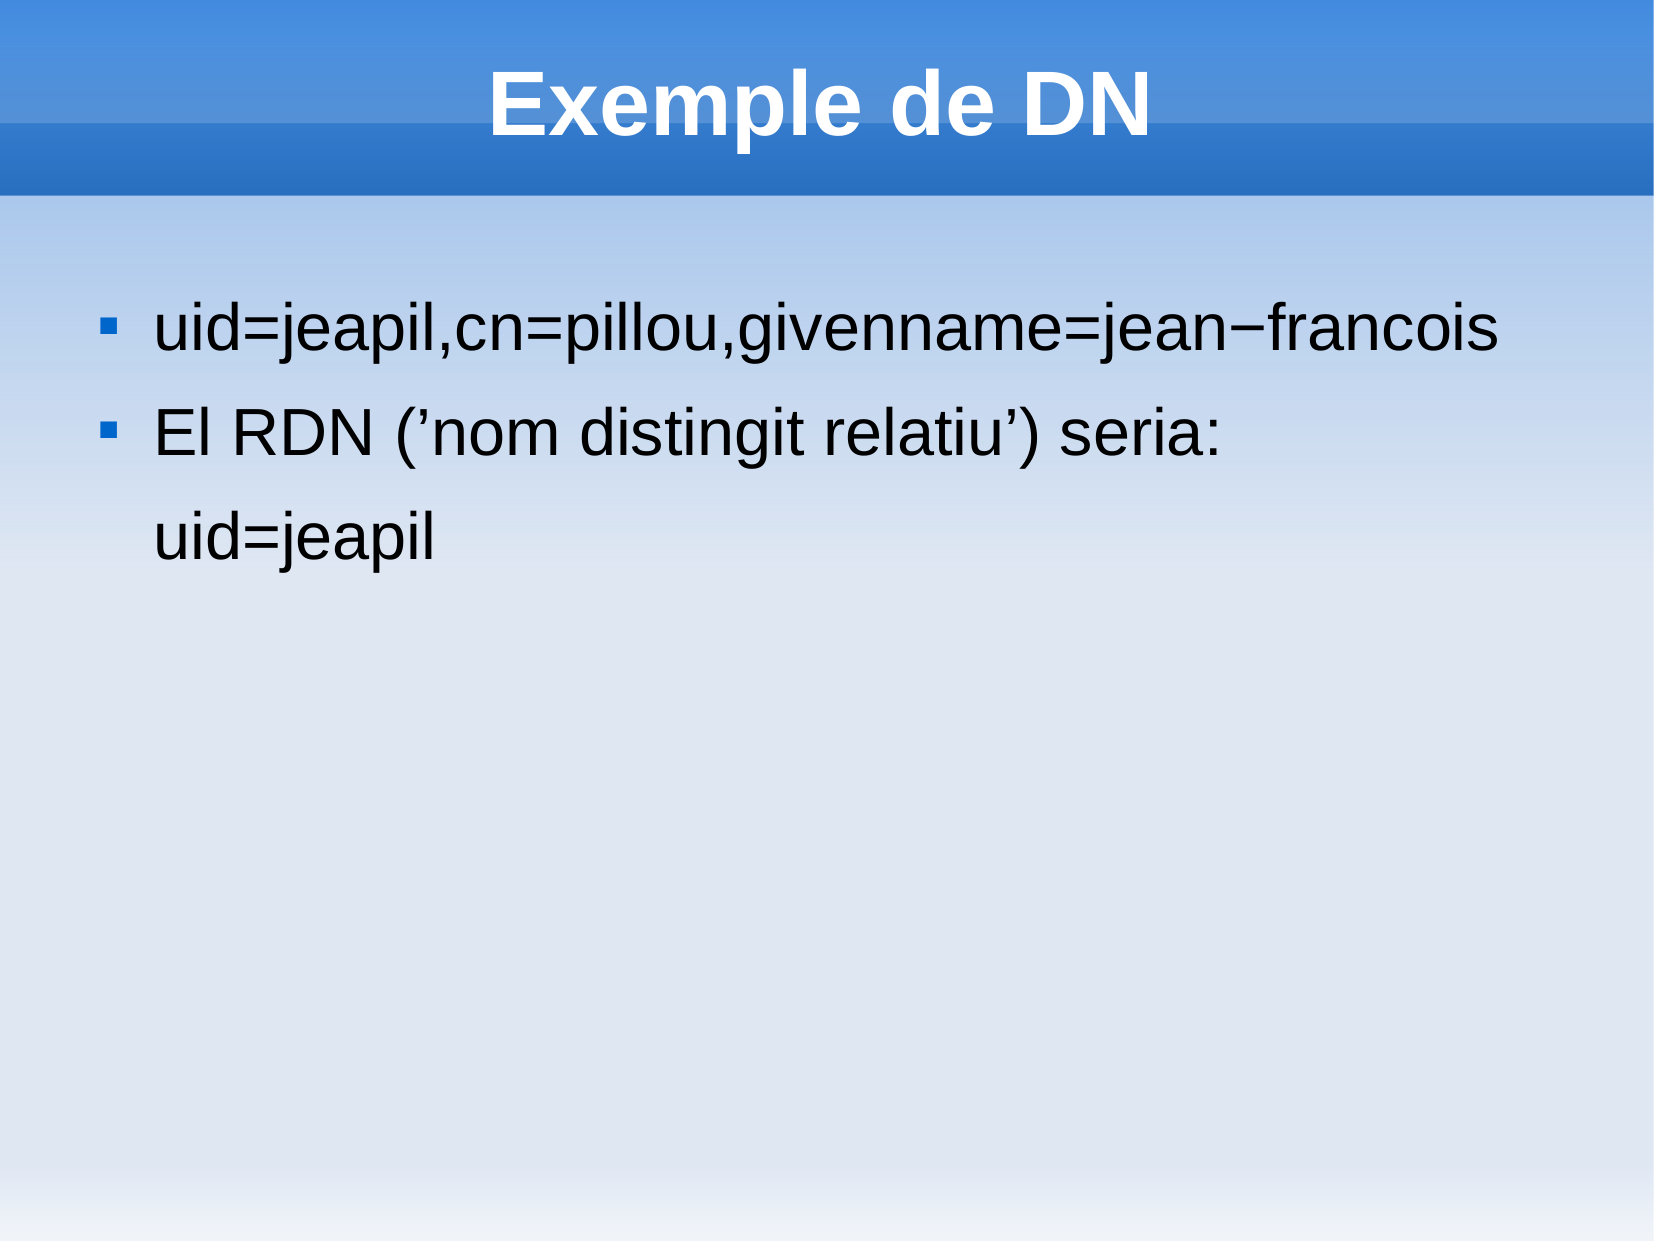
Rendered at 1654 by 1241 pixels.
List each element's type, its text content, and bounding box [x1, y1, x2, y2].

list uid=jeapil,cn=pillou,givenname=jean−francois El RDN (’nom distingit relatiu’) seria: uid=jeapil [82, 290, 1571, 1109]
title Exemple de DN [76, 0, 1565, 208]
picture [0, 0, 1654, 1241]
